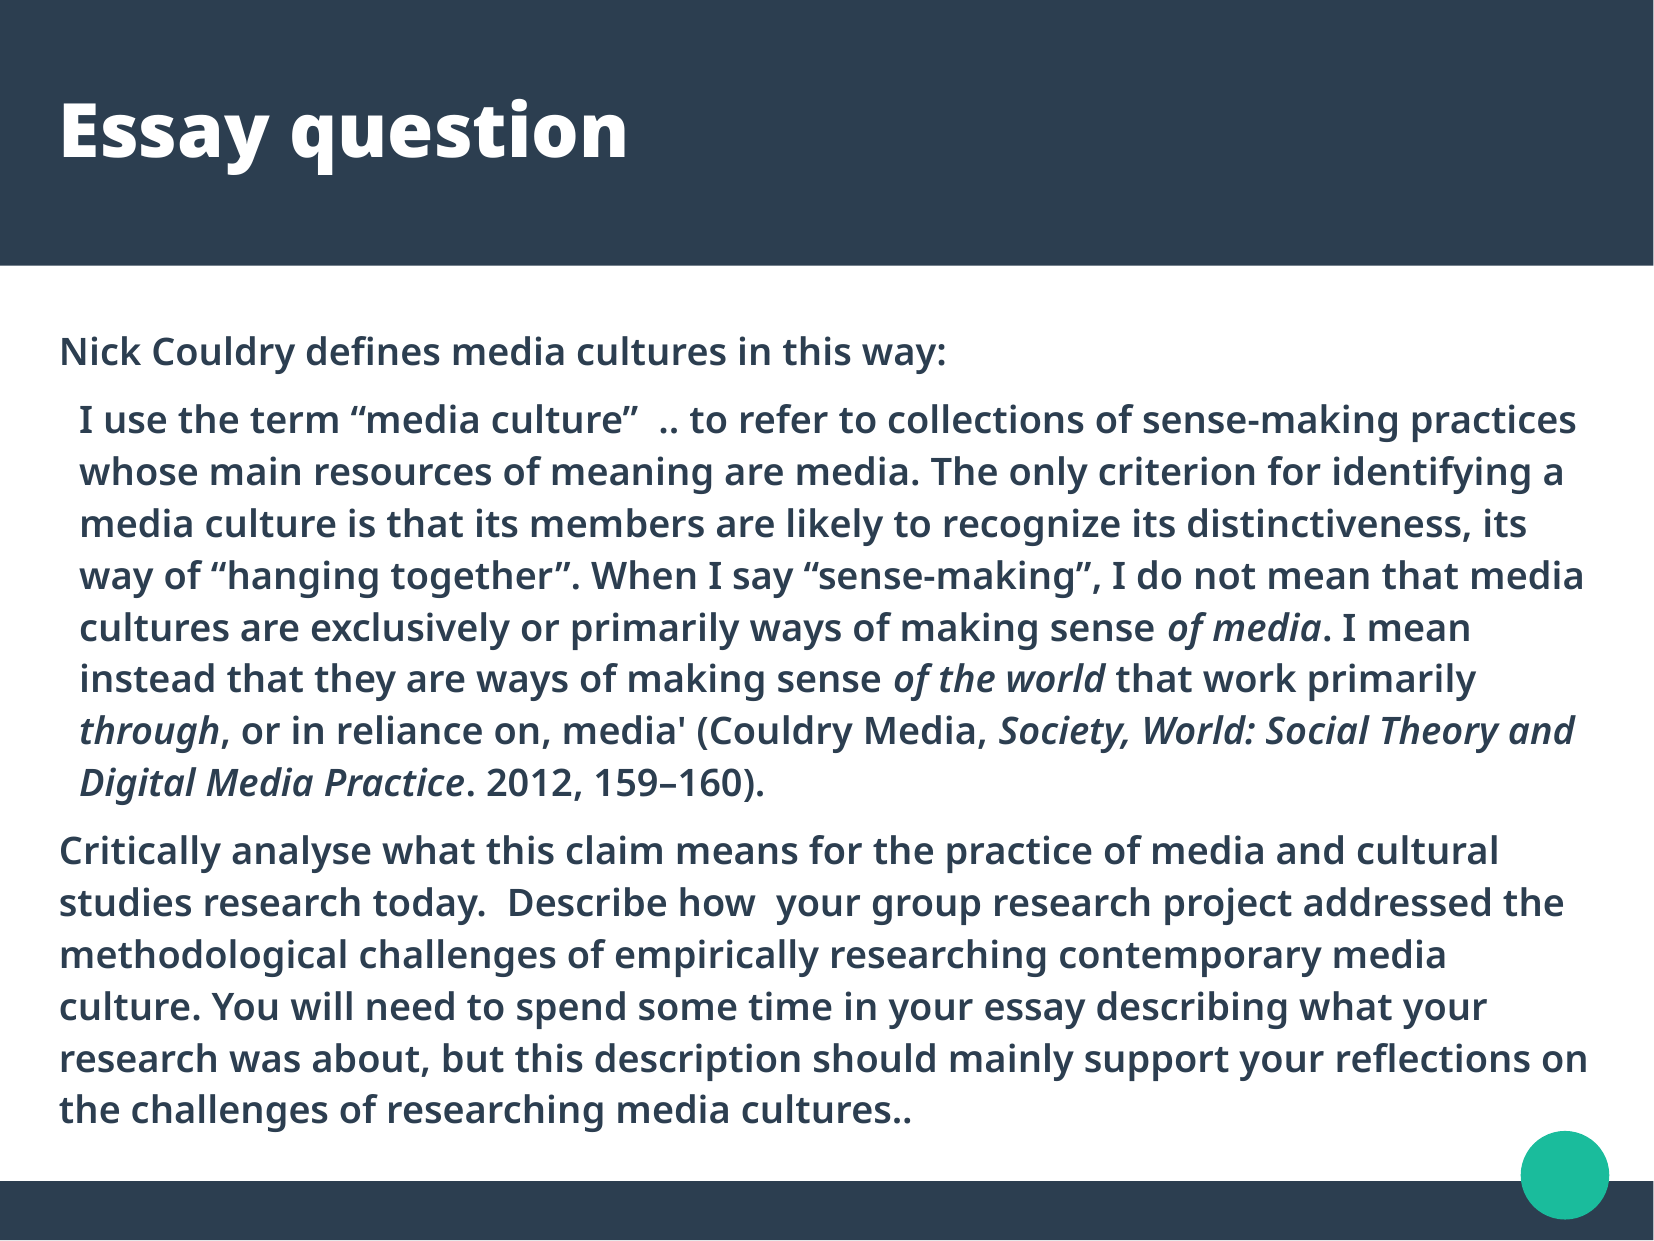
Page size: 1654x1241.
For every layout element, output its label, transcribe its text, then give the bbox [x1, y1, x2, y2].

title Essay question [59, 49, 1595, 207]
list Nick Couldry defines media cultures in this way: I use the term “media culture” .. to refer to collections of sense-making practices whose main resources of meaning are media. The only criterion for identifying a media culture is that its members are likely to recognize its distinctiveness, its way of “hanging together”. When I say “sense-making”, I do not mean that media cultures are exclusively or primarily ways of making sense of media. I mean instead that they are ways of making sense of the world that work primarily through, or in reliance on, media' (Couldry Media, Society, World: Social Theory and Digital Media Practice. 2012, 159–160). Critically analyse what this claim means for the practice of media and cultural studies research today. Describe how your group research project addressed the methodological challenges of empirically researching contemporary media culture. You will need to spend some time in your essay describing what your research was about, but this description should mainly support your reflections on the challenges of researching media cultures.. [59, 324, 1595, 1152]
